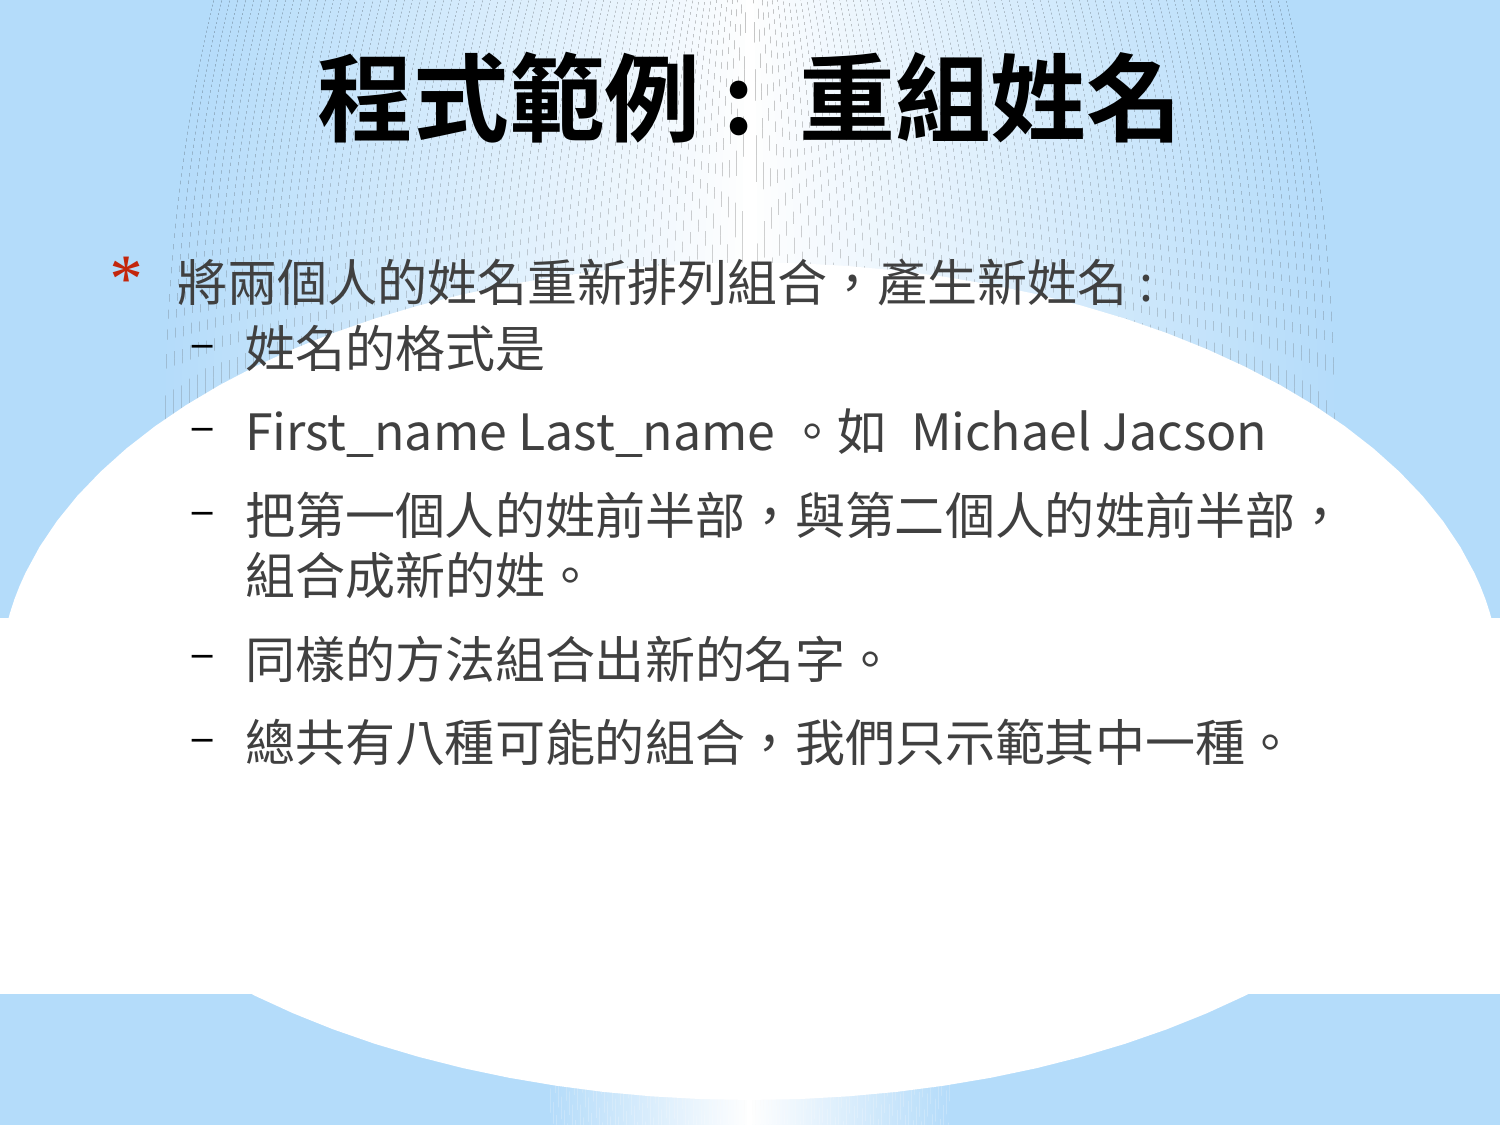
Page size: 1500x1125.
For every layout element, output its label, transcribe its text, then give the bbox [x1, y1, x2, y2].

title 程式範例: 重組姓名 [0, 30, 1500, 219]
list 將兩個人的姓名重新排列組合，產生新姓名: 姓名的格式是 First_name Last_name。如 Michael Jacson 把第一個人的姓前半部，與第二個人的姓前半部， 組合成新的姓。 同樣的方法組合出新的名字。 總共有八種可能的組合，我們只示範其中一種。 [88, 243, 1400, 1047]
